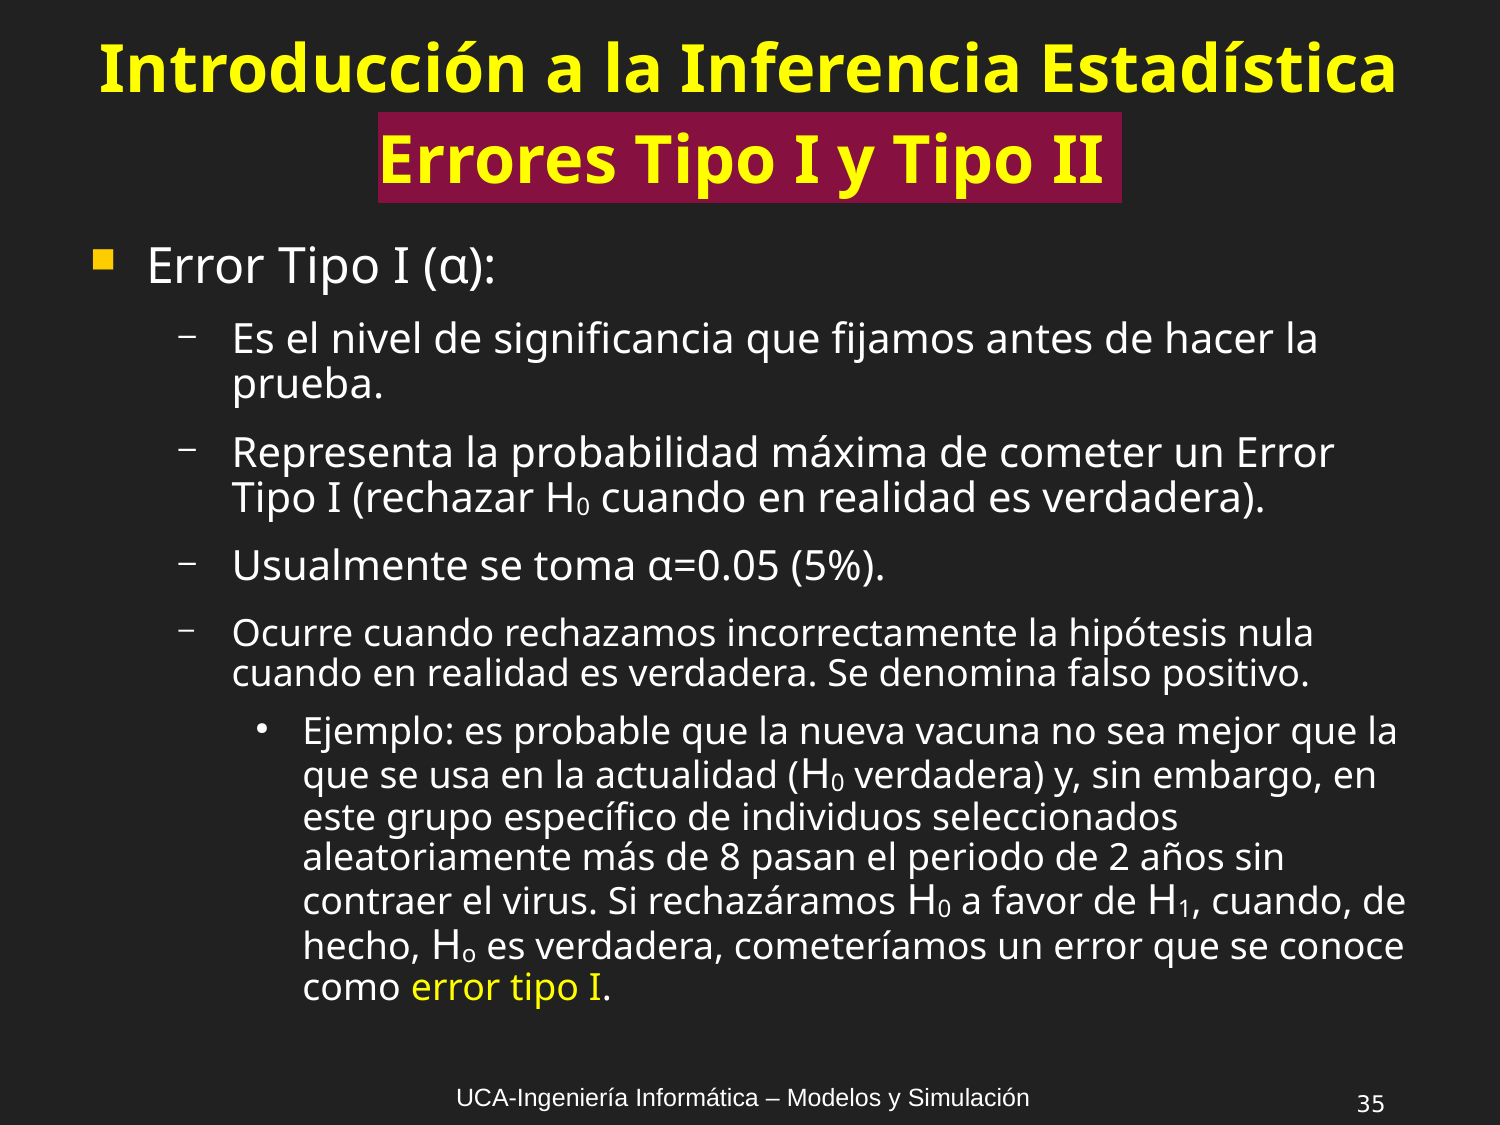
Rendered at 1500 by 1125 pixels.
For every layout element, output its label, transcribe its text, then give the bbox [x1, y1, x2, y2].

title Introducción a la Inferencia Estadística Errores Tipo I y Tipo II [75, 37, 1426, 188]
list Error Tipo I (α): Es el nivel de significancia que fijamos antes de hacer la prueba. Representa la probabilidad máxima de cometer un Error Tipo I (rechazar H0 cuando en realidad es verdadera). Usualmente se toma α=0.05 (5%). Ocurre cuando rechazamos incorrectamente la hipótesis nula cuando en realidad es verdadera. Se denomina falso positivo. Ejemplo: es probable que la nueva vacuna no sea mejor que la que se usa en la actualidad (H0 verdadera) y, sin embargo, en este grupo específico de individuos seleccionados aleatoriamente más de 8 pasan el periodo de 2 años sin contraer el virus. Si rechazáramos H0 a favor de H1, cuando, de hecho, Ho es verdadera, cometeríamos un error que se conoce como error tipo I. [75, 232, 1425, 1051]
